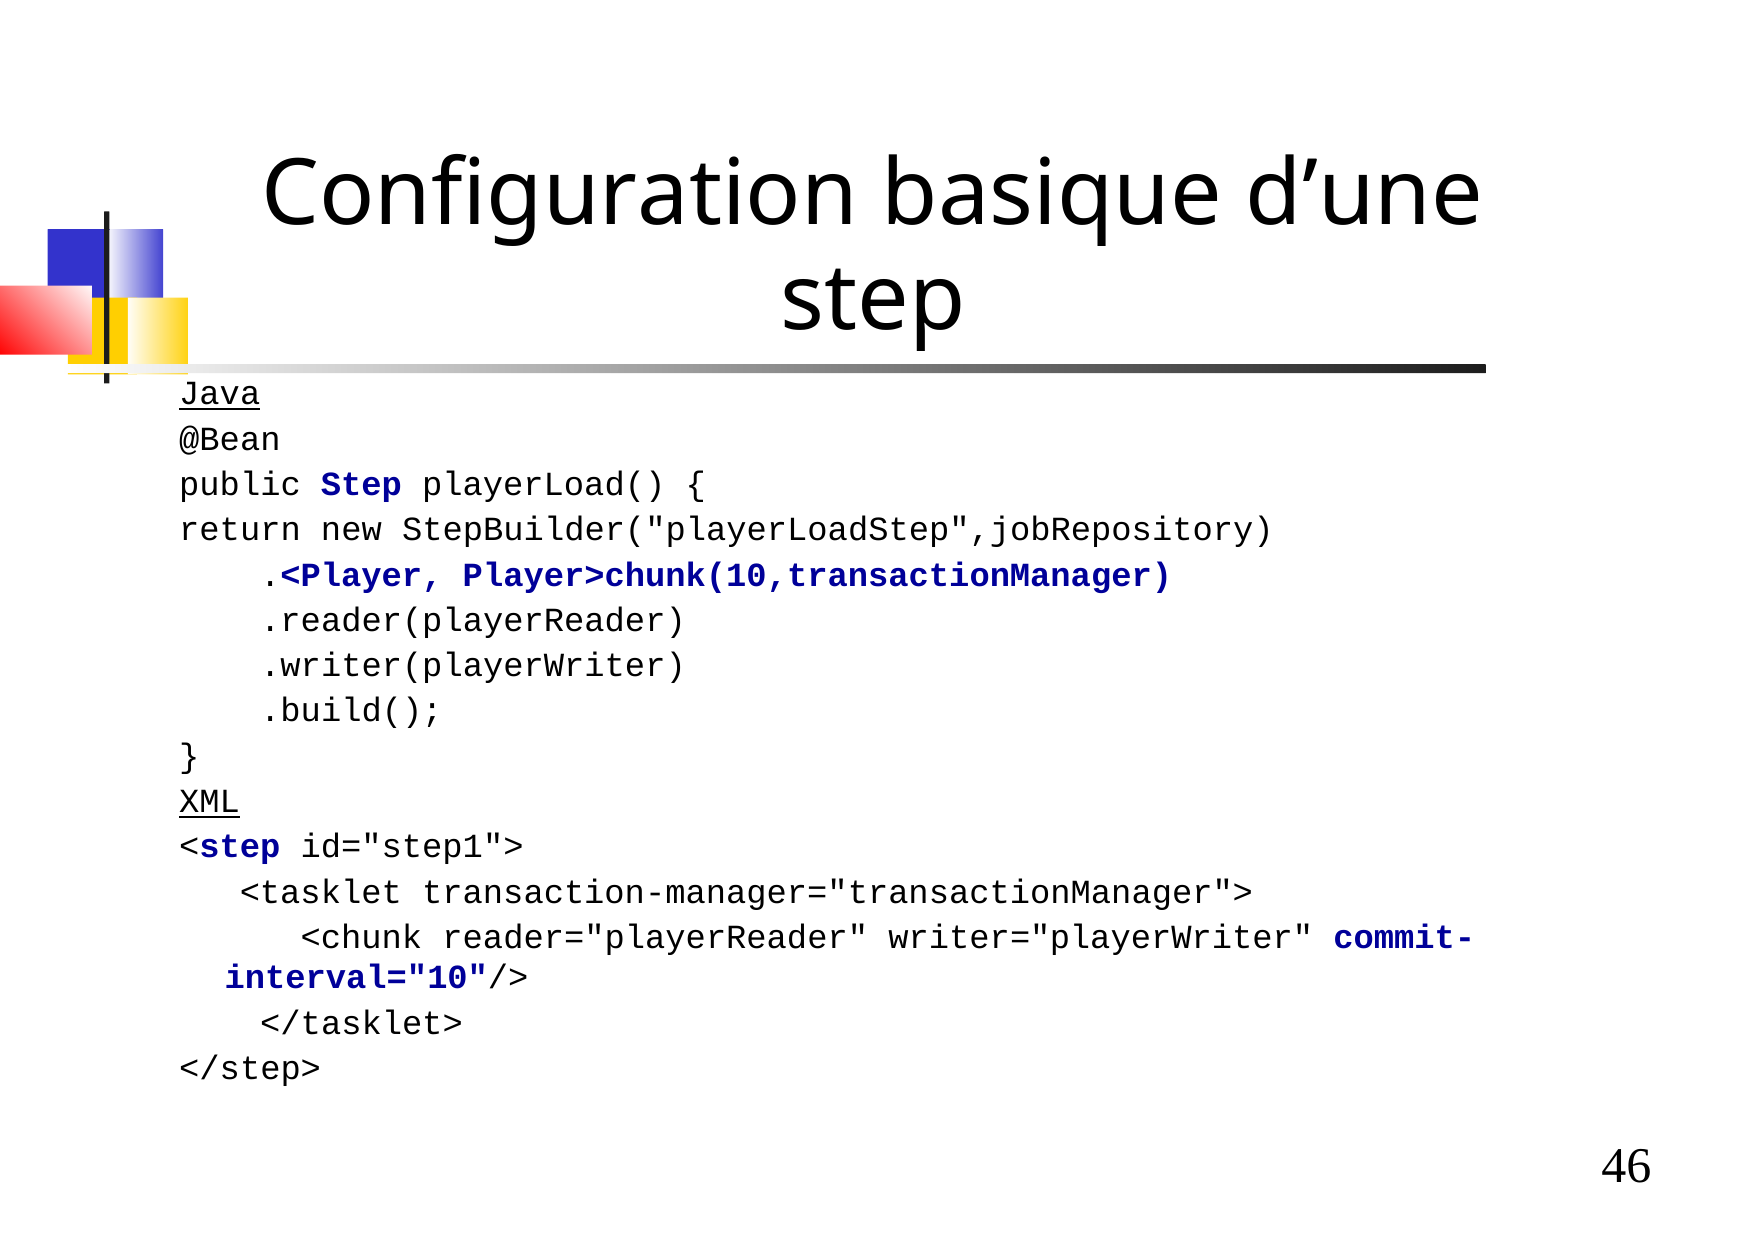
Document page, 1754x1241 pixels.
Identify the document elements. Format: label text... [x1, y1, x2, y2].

list Java @Bean public Step playerLoad() { return new StepBuilder("playerLoadStep",jobRepository) .<Player, Player>chunk(10,transactionManager) .reader(playerReader) .writer(playerWriter) .build(); } XML <step id="step1"> <tasklet transaction-manager="transactionManager"> <chunk reader="playerReader" writer="playerWriter" commit-interval="10"/> </tasklet> </step> [179, 371, 1567, 1091]
title Configuration basique d’une step [179, 139, 1567, 351]
